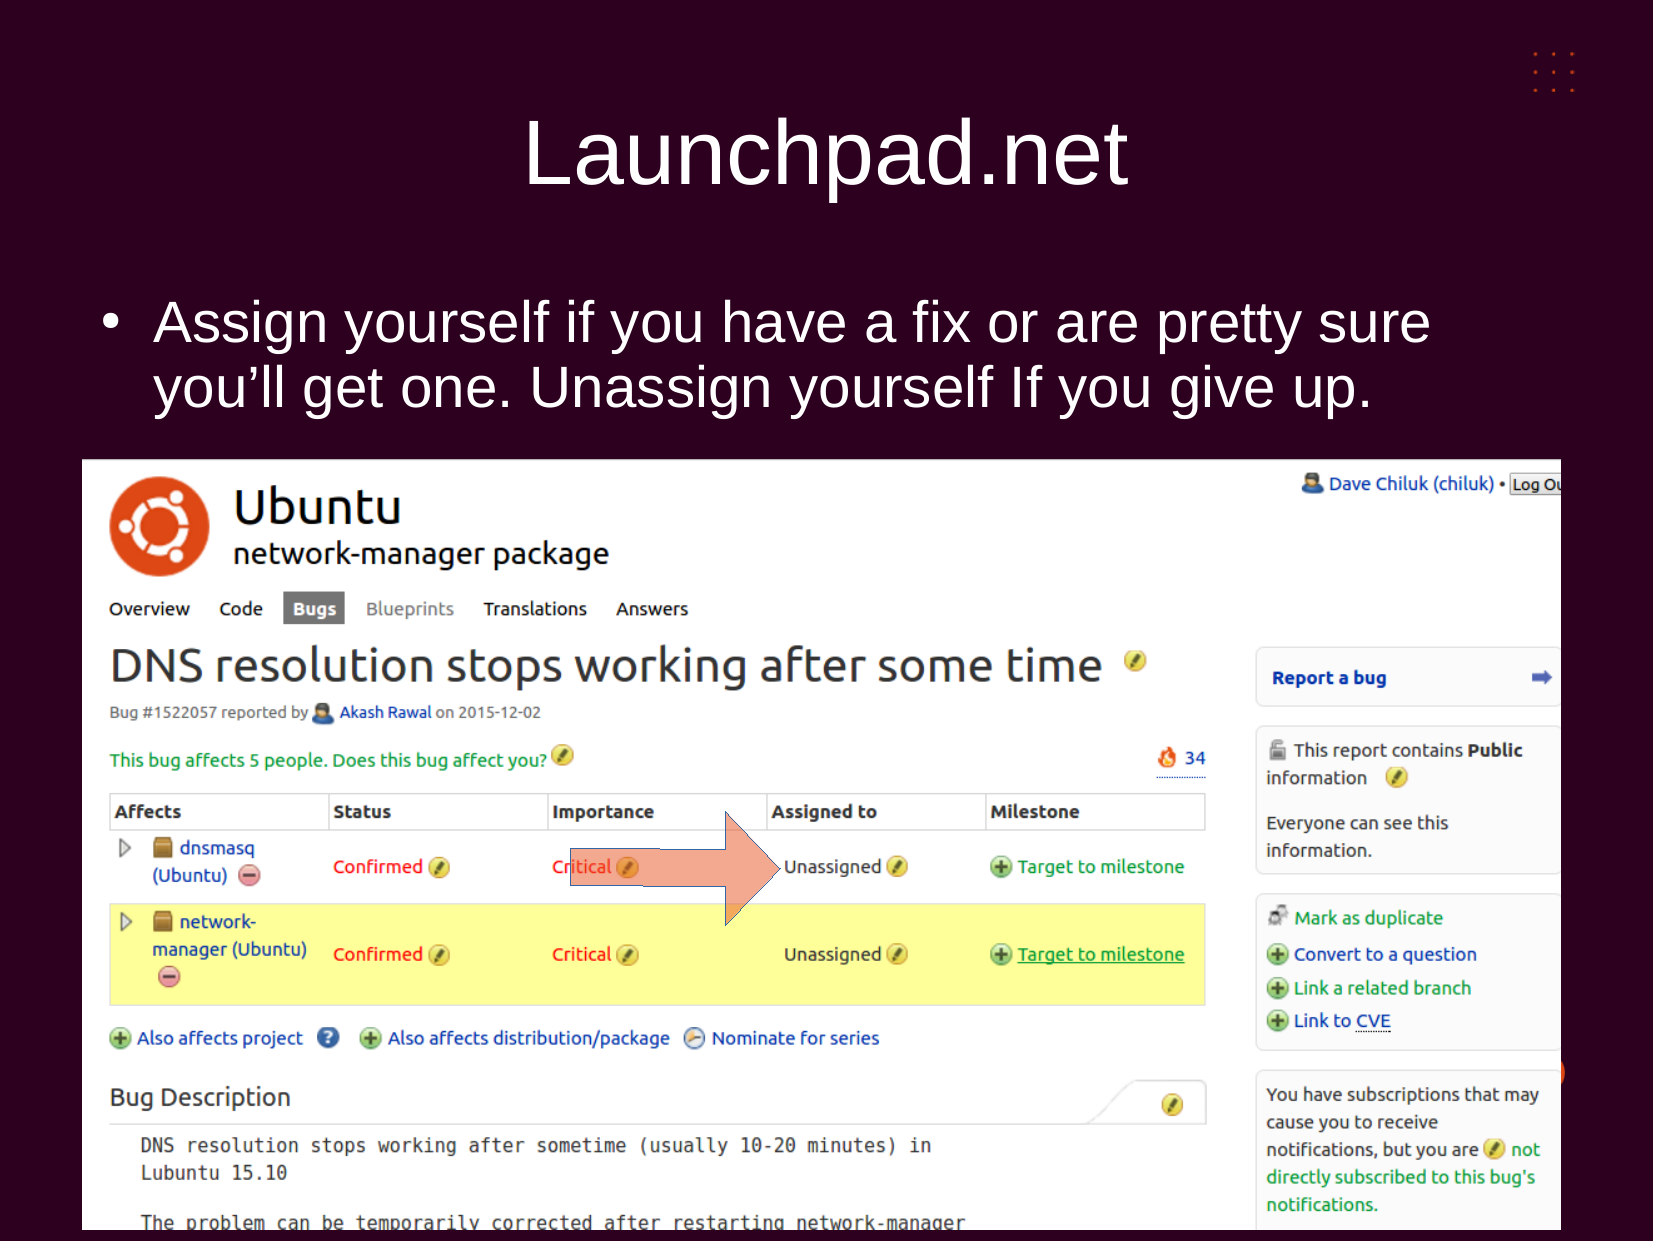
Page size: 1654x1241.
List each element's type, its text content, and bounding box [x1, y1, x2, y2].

title Launchpad.net [82, 49, 1571, 257]
list Assign yourself if you have a fix or are pretty sure you’ll get one. Unassign yourself If you give up. [82, 290, 1571, 1010]
text_box [570, 811, 781, 926]
picture [82, 459, 1653, 1231]
picture [1571, 49, 1575, 94]
